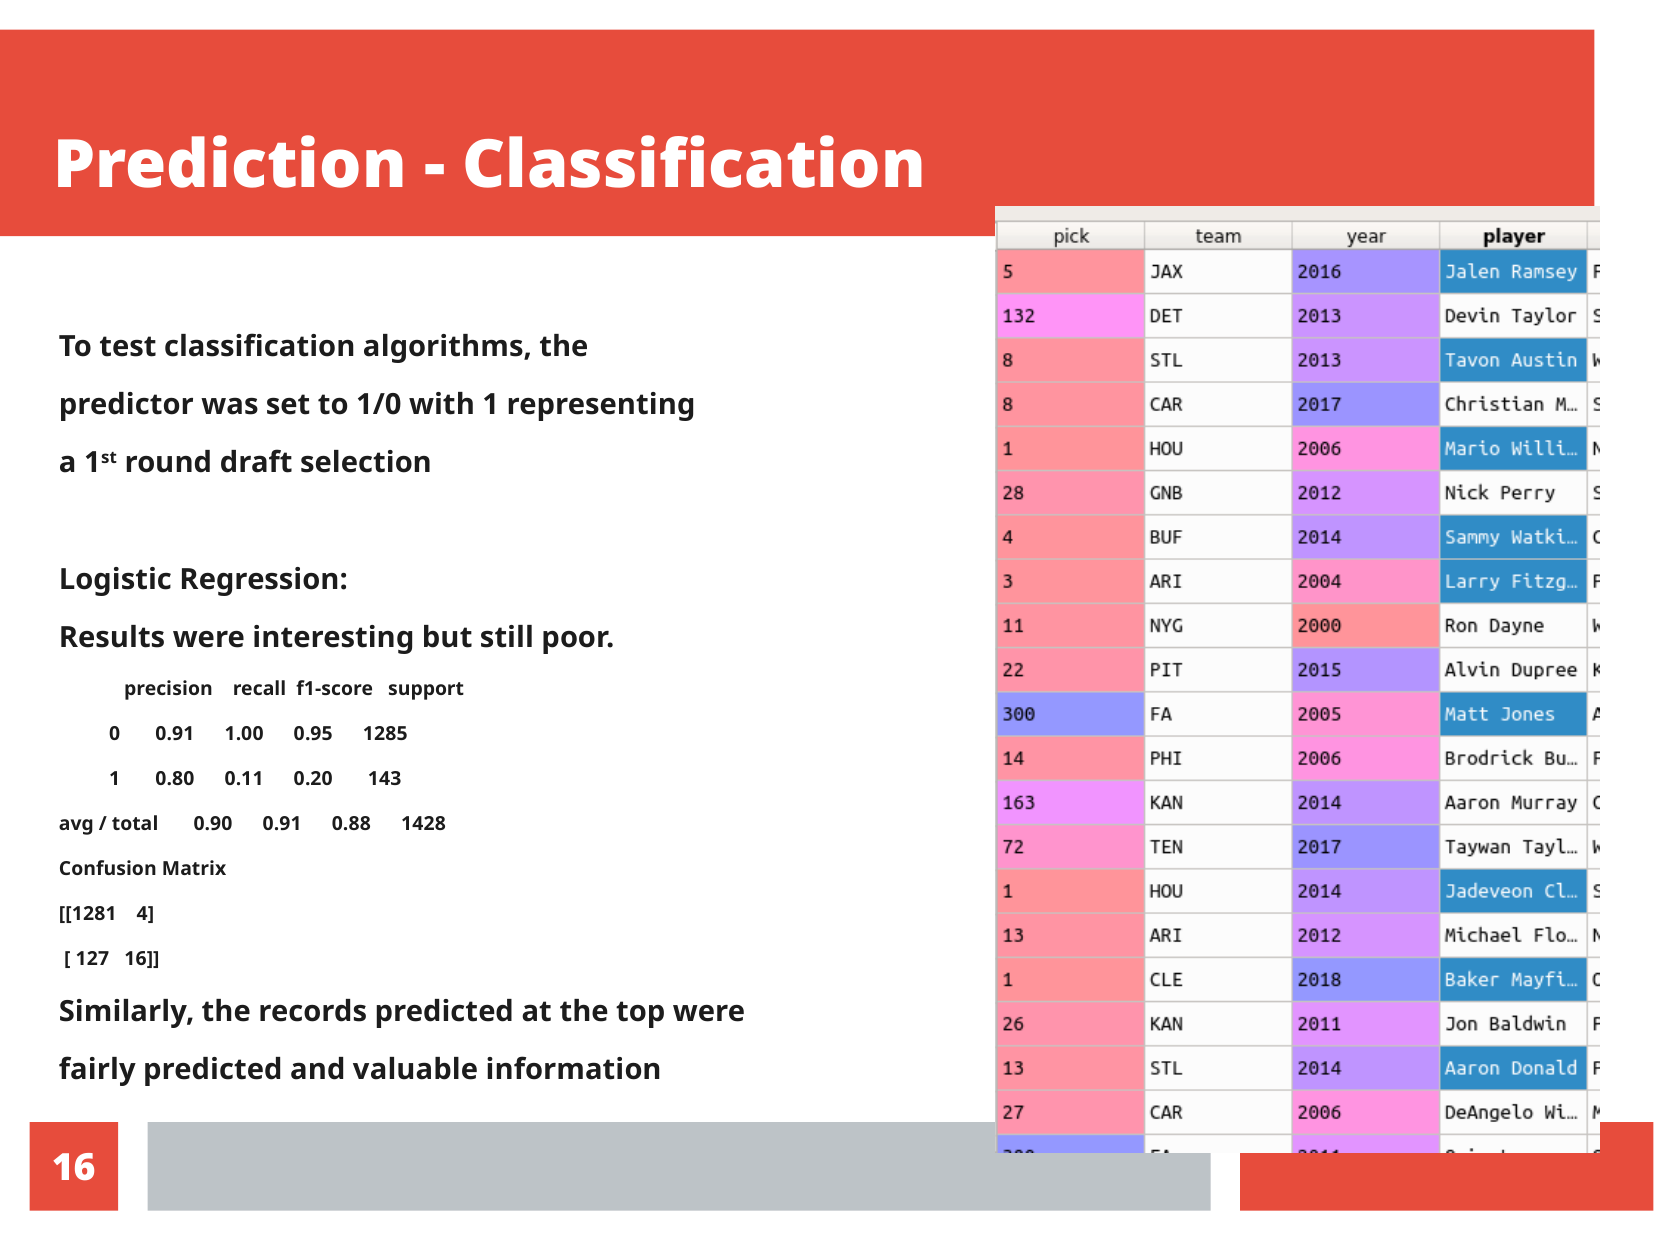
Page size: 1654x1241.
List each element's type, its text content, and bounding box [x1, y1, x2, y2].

picture [995, 206, 1600, 1153]
title Prediction - Classification [53, 59, 1589, 207]
list To test classification algorithms, the predictor was set to 1/0 with 1 representing a 1st round draft selection Logistic Regression: Results were interesting but still poor. precision recall f1-score support 0 0.91 1.00 0.95 1285 1 0.80 0.11 0.20 143 avg / total 0.90 0.91 0.88 1428 Confusion Matrix [[1281 4] [ 127 16]] Similarly, the records predicted at the top were fairly predicted and valuable information [59, 324, 995, 1093]
